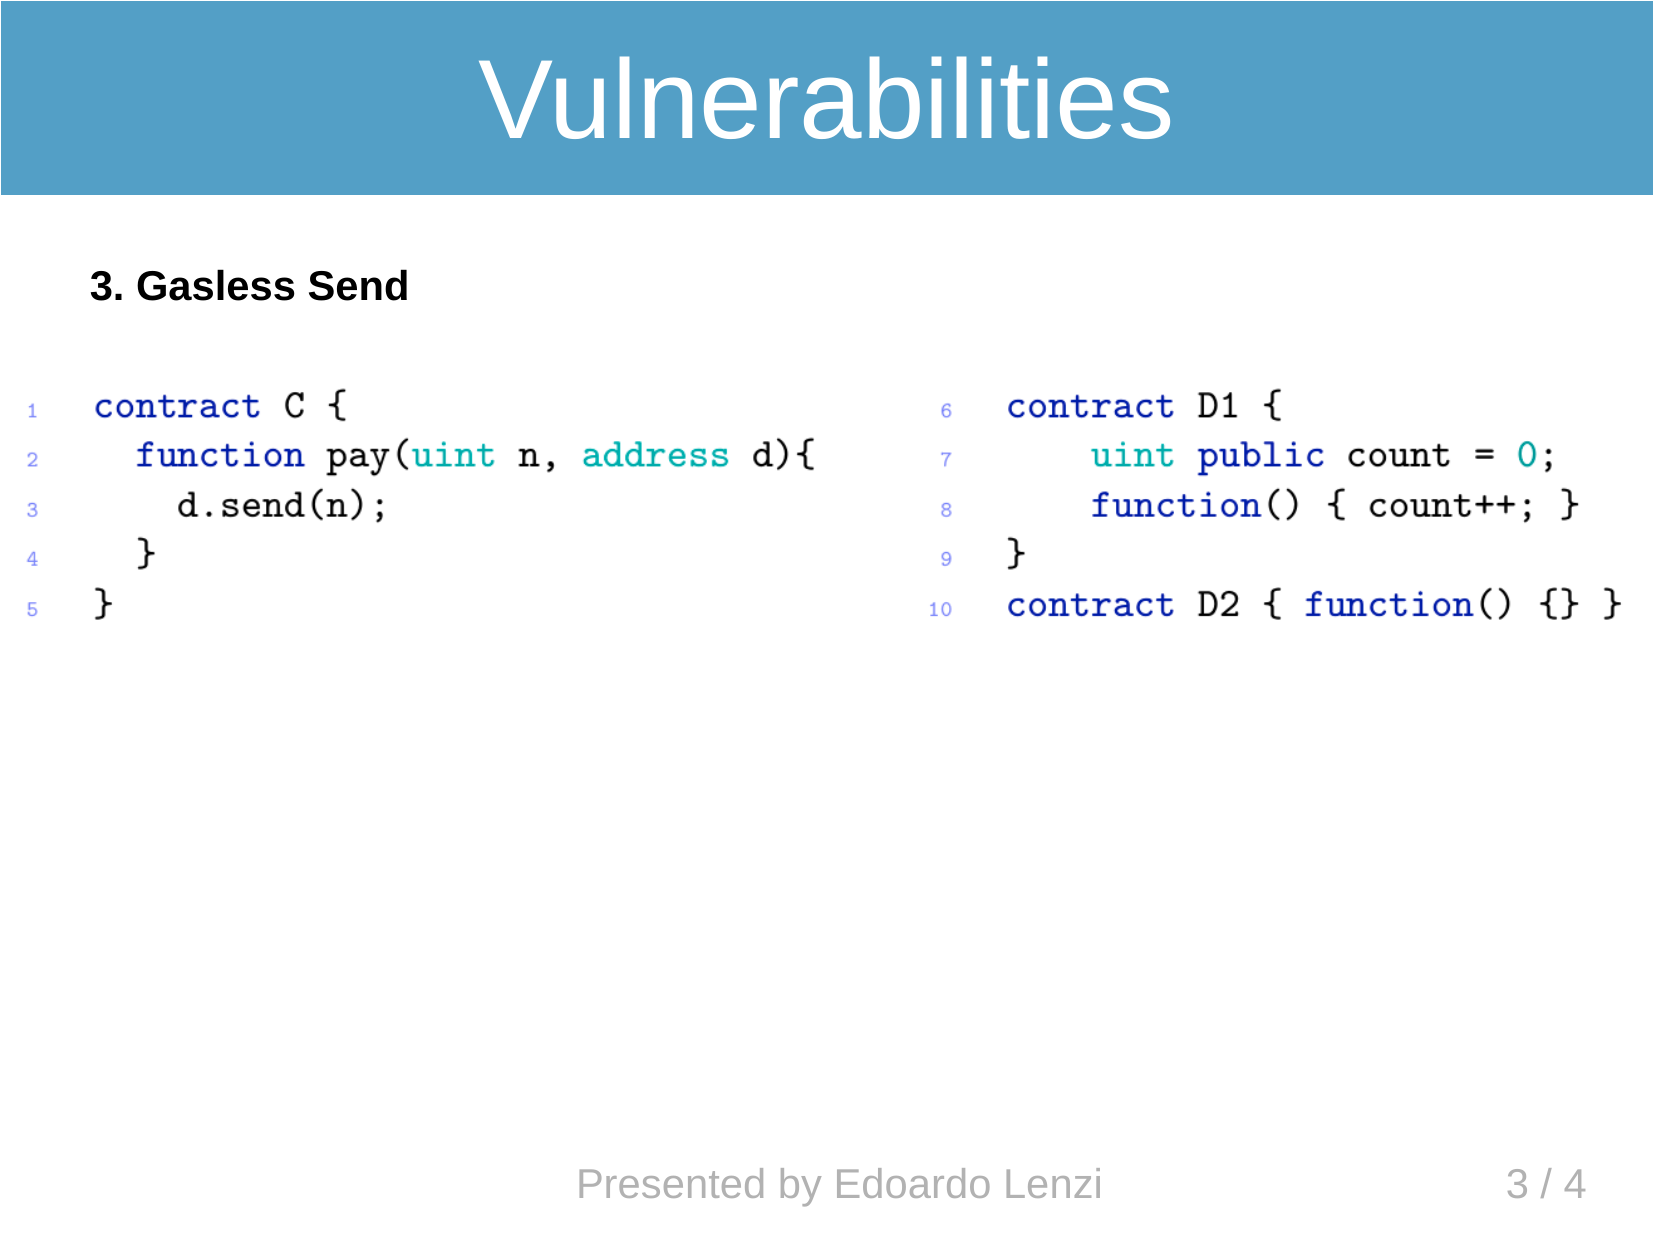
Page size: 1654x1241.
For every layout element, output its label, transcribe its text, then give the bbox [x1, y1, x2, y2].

text_box 3. Gasless Send [75, 255, 1276, 376]
picture [14, 376, 1641, 630]
title Vulnerabilities [82, 0, 1571, 204]
text_box [1571, 0, 1654, 196]
list Presented by Edoardo Lenzi 3 / 4 [505, 1160, 1654, 1241]
text_box [0, 0, 82, 196]
